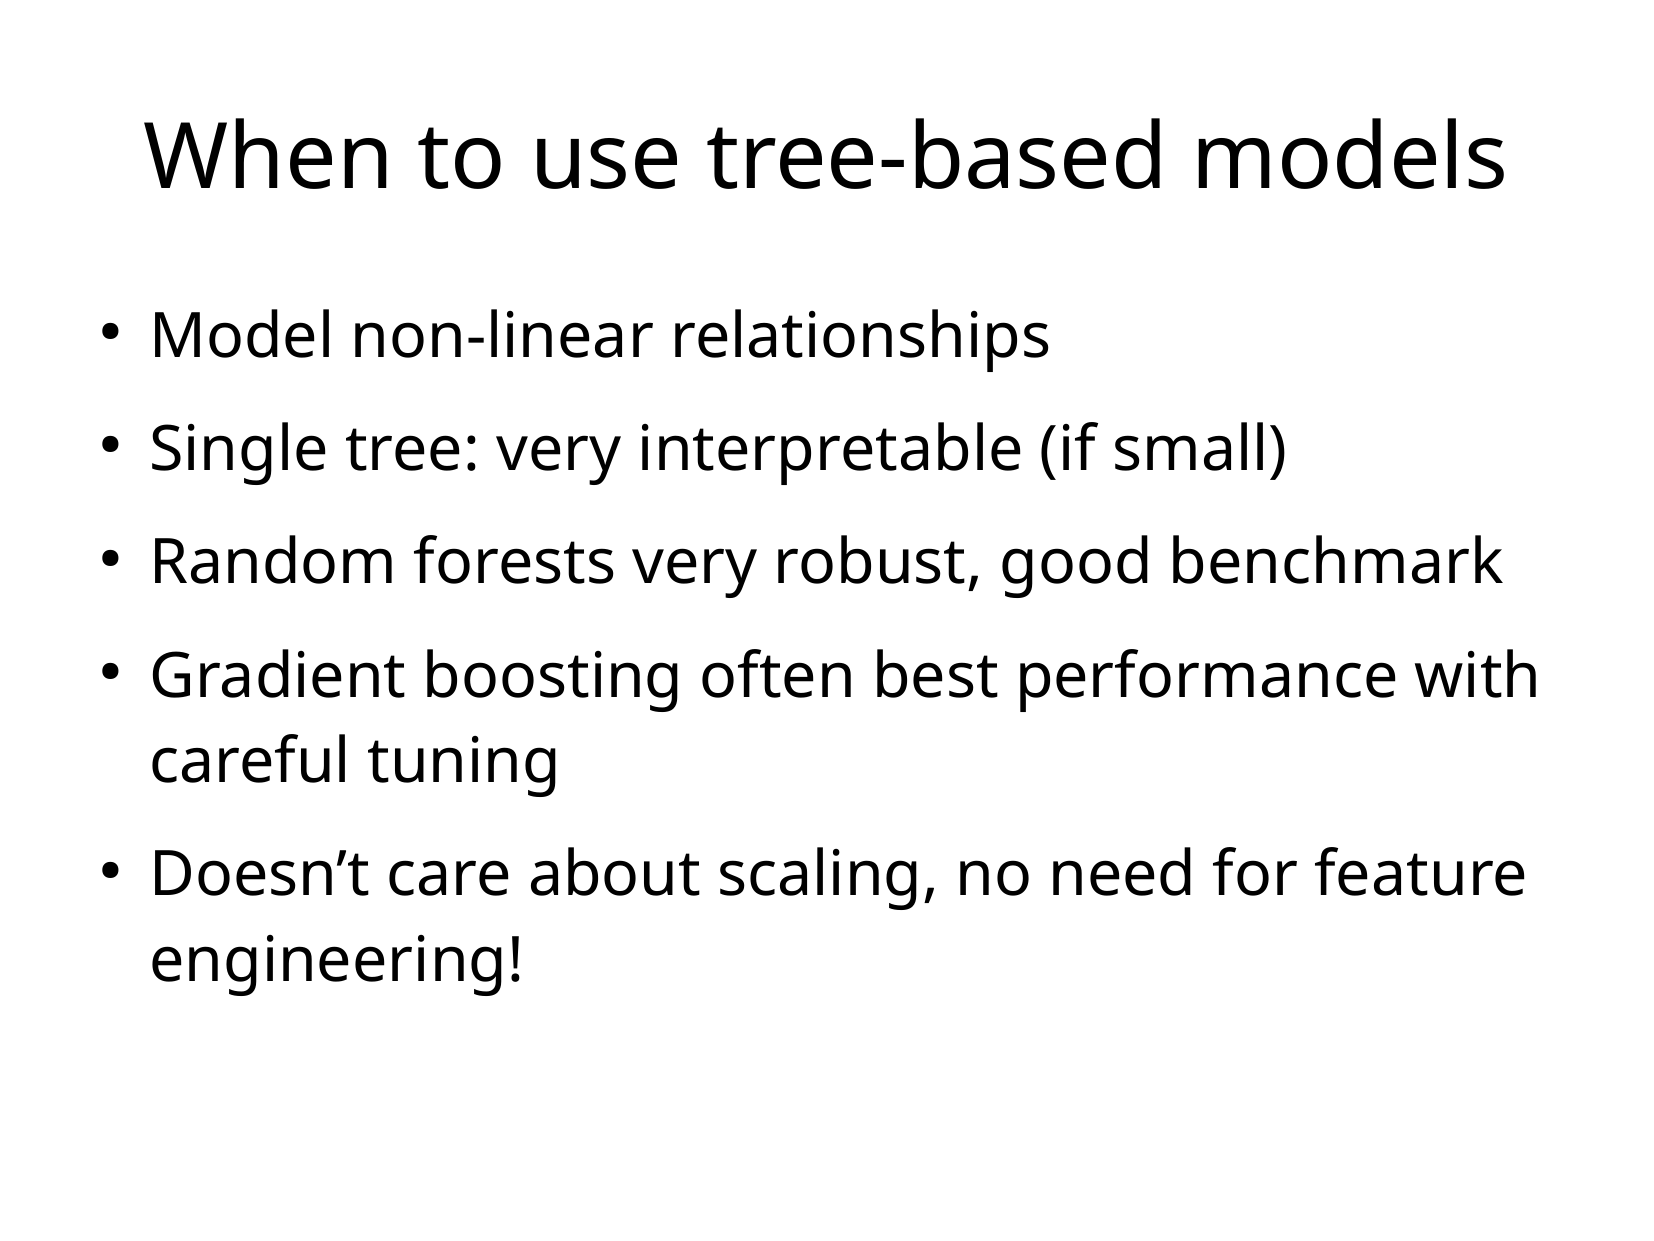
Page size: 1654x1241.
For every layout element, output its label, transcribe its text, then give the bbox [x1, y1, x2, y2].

list Model non-linear relationships Single tree: very interpretable (if small) Random forests very robust, good benchmark Gradient boosting often best performance with careful tuning Doesn’t care about scaling, no need for feature engineering! [82, 290, 1571, 1010]
title When to use tree-based models [82, 49, 1571, 257]
